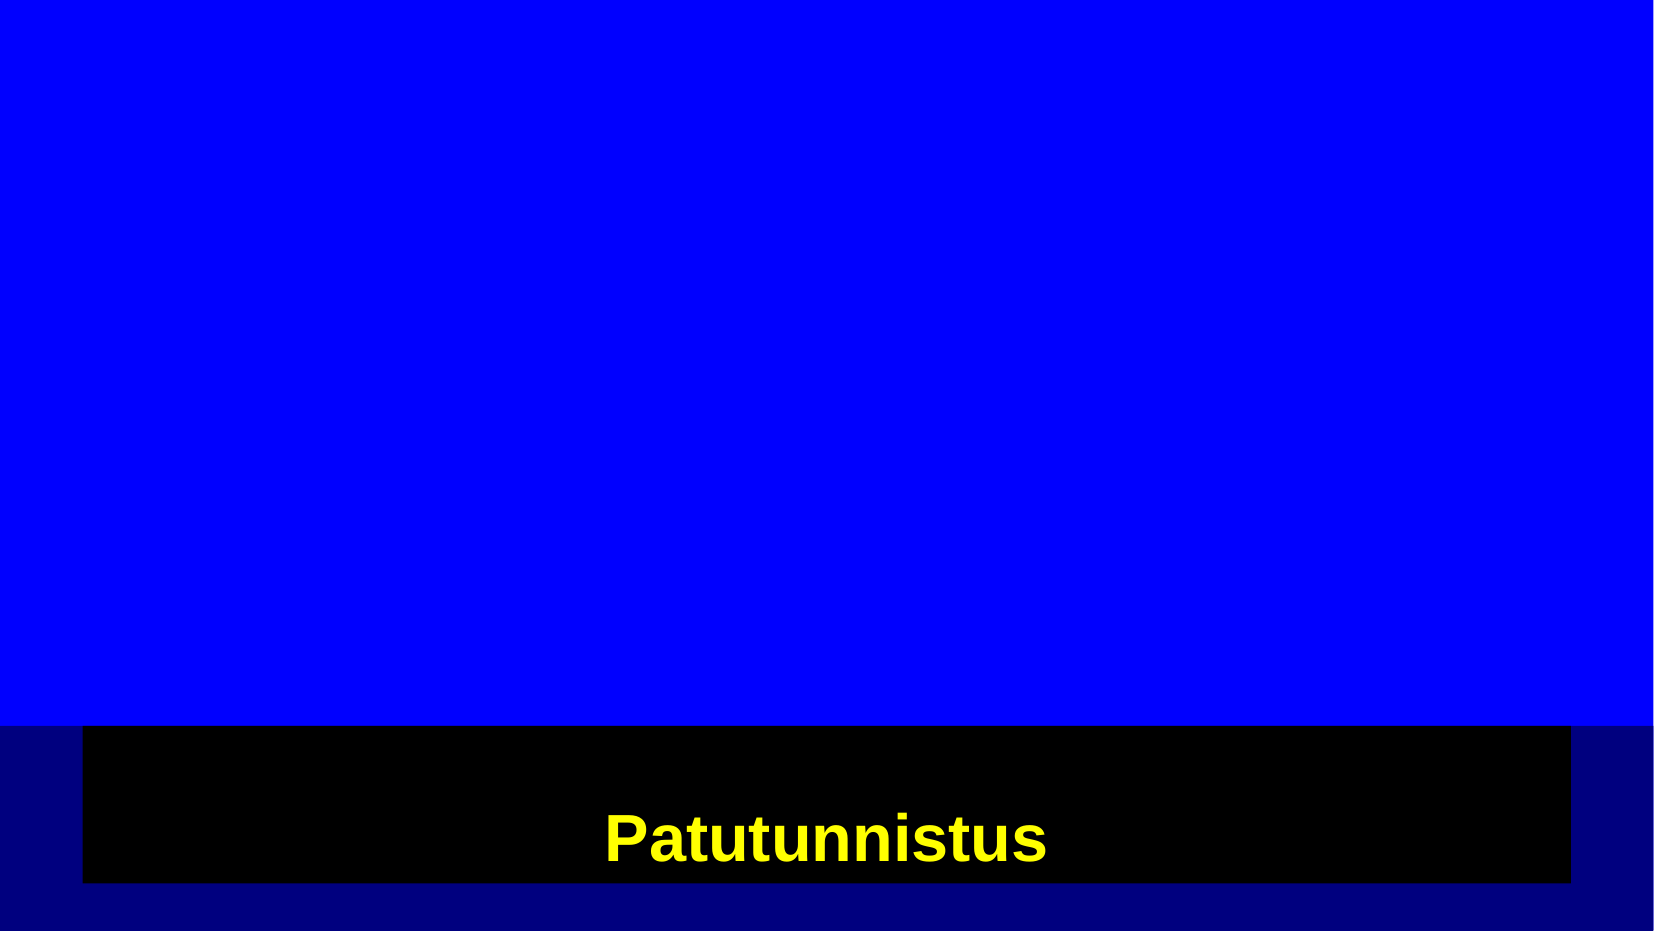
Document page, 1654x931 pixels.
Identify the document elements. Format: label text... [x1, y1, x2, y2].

text_box [0, 725, 1654, 931]
text_box Patutunnistus [82, 725, 1571, 884]
